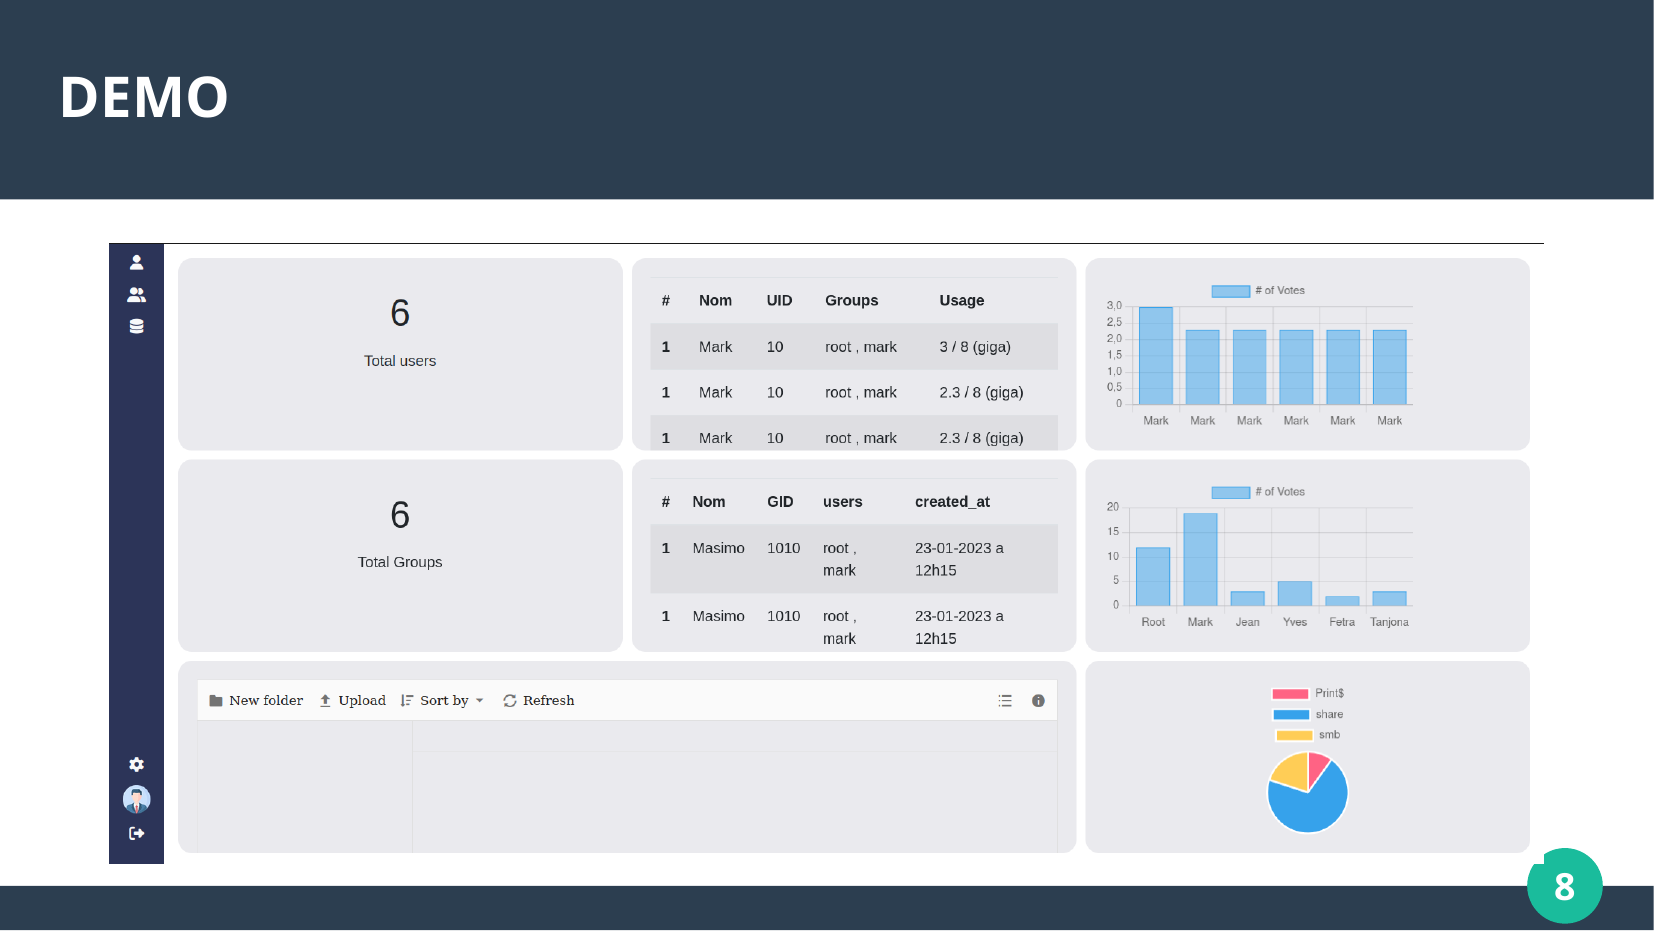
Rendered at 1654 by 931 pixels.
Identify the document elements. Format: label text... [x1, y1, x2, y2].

picture [109, 243, 1544, 864]
title DEMO [59, 37, 1595, 155]
